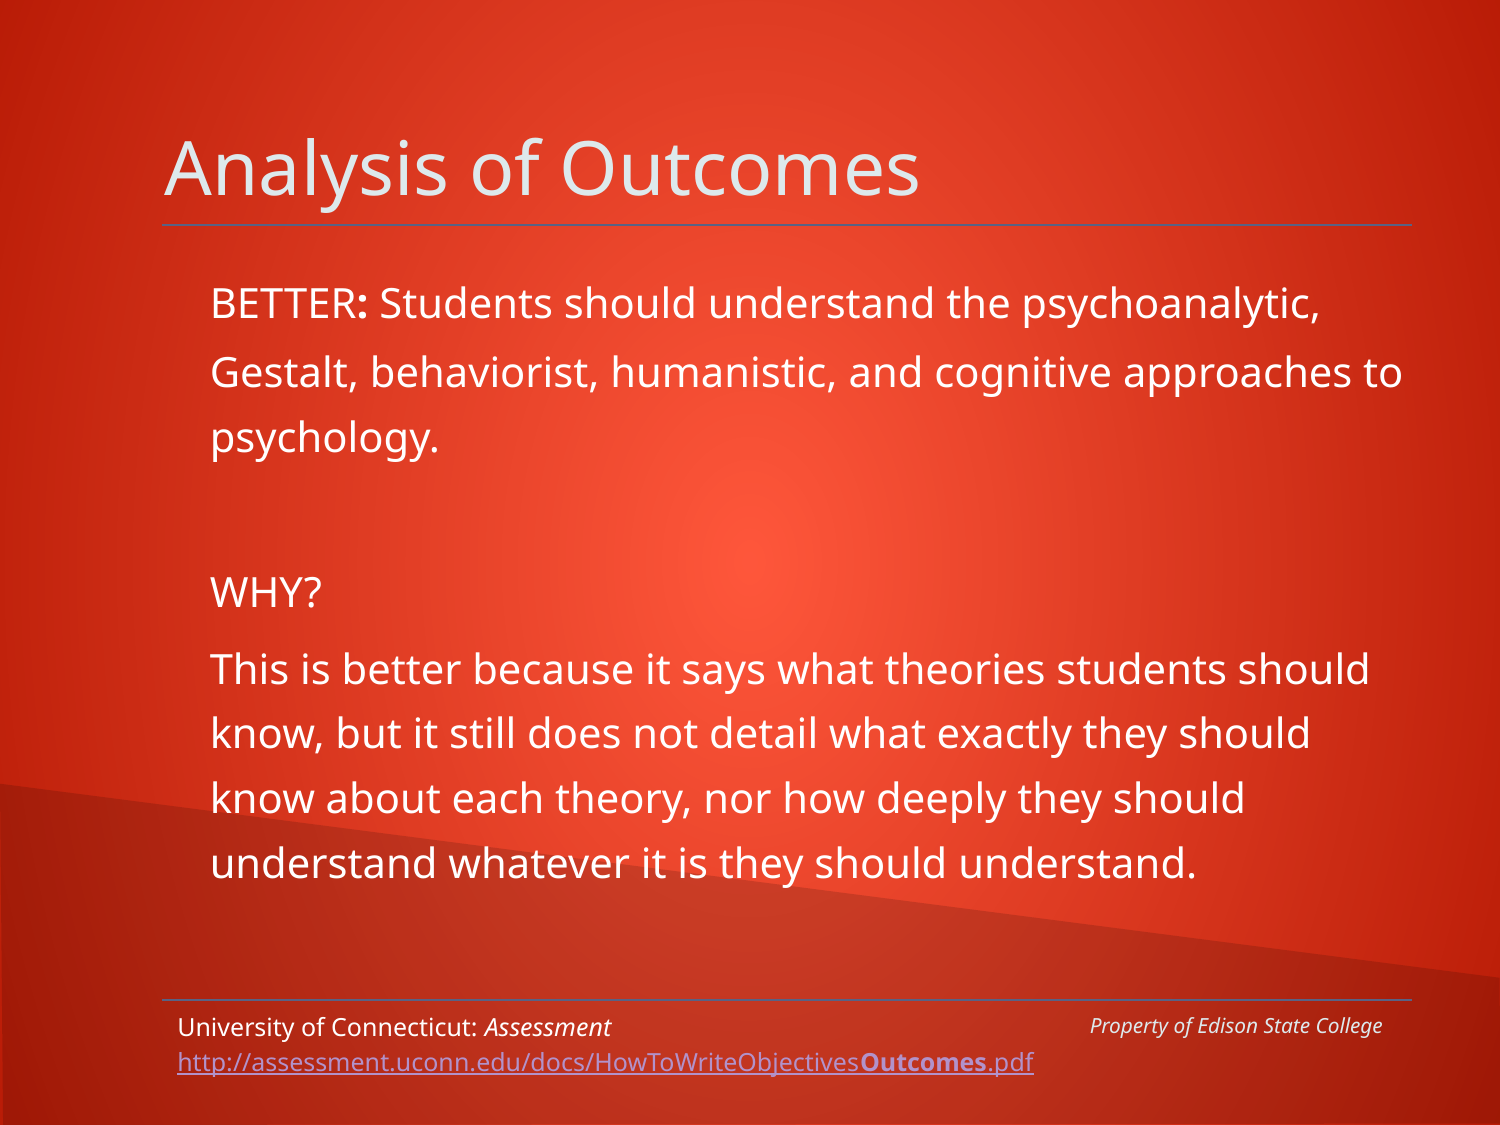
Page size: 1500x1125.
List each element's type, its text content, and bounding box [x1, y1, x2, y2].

list BETTER: Students should understand the psychoanalytic, Gestalt, behaviorist, humanistic, and cognitive approaches to psychology. WHY? This is better because it says what theories students should know, but it still does not detail what exactly they should know about each theory, nor how deeply they should understand whatever it is they should understand. [150, 237, 1425, 988]
title Analysis of Outcomes [150, 45, 1425, 233]
footer Property of Edison State College [1074, 987, 1463, 1063]
text_box University of Connecticut: Assessment http://assessment.uconn.edu/docs/HowToWriteObjectivesOutcomes.pdf [162, 1001, 1225, 1088]
